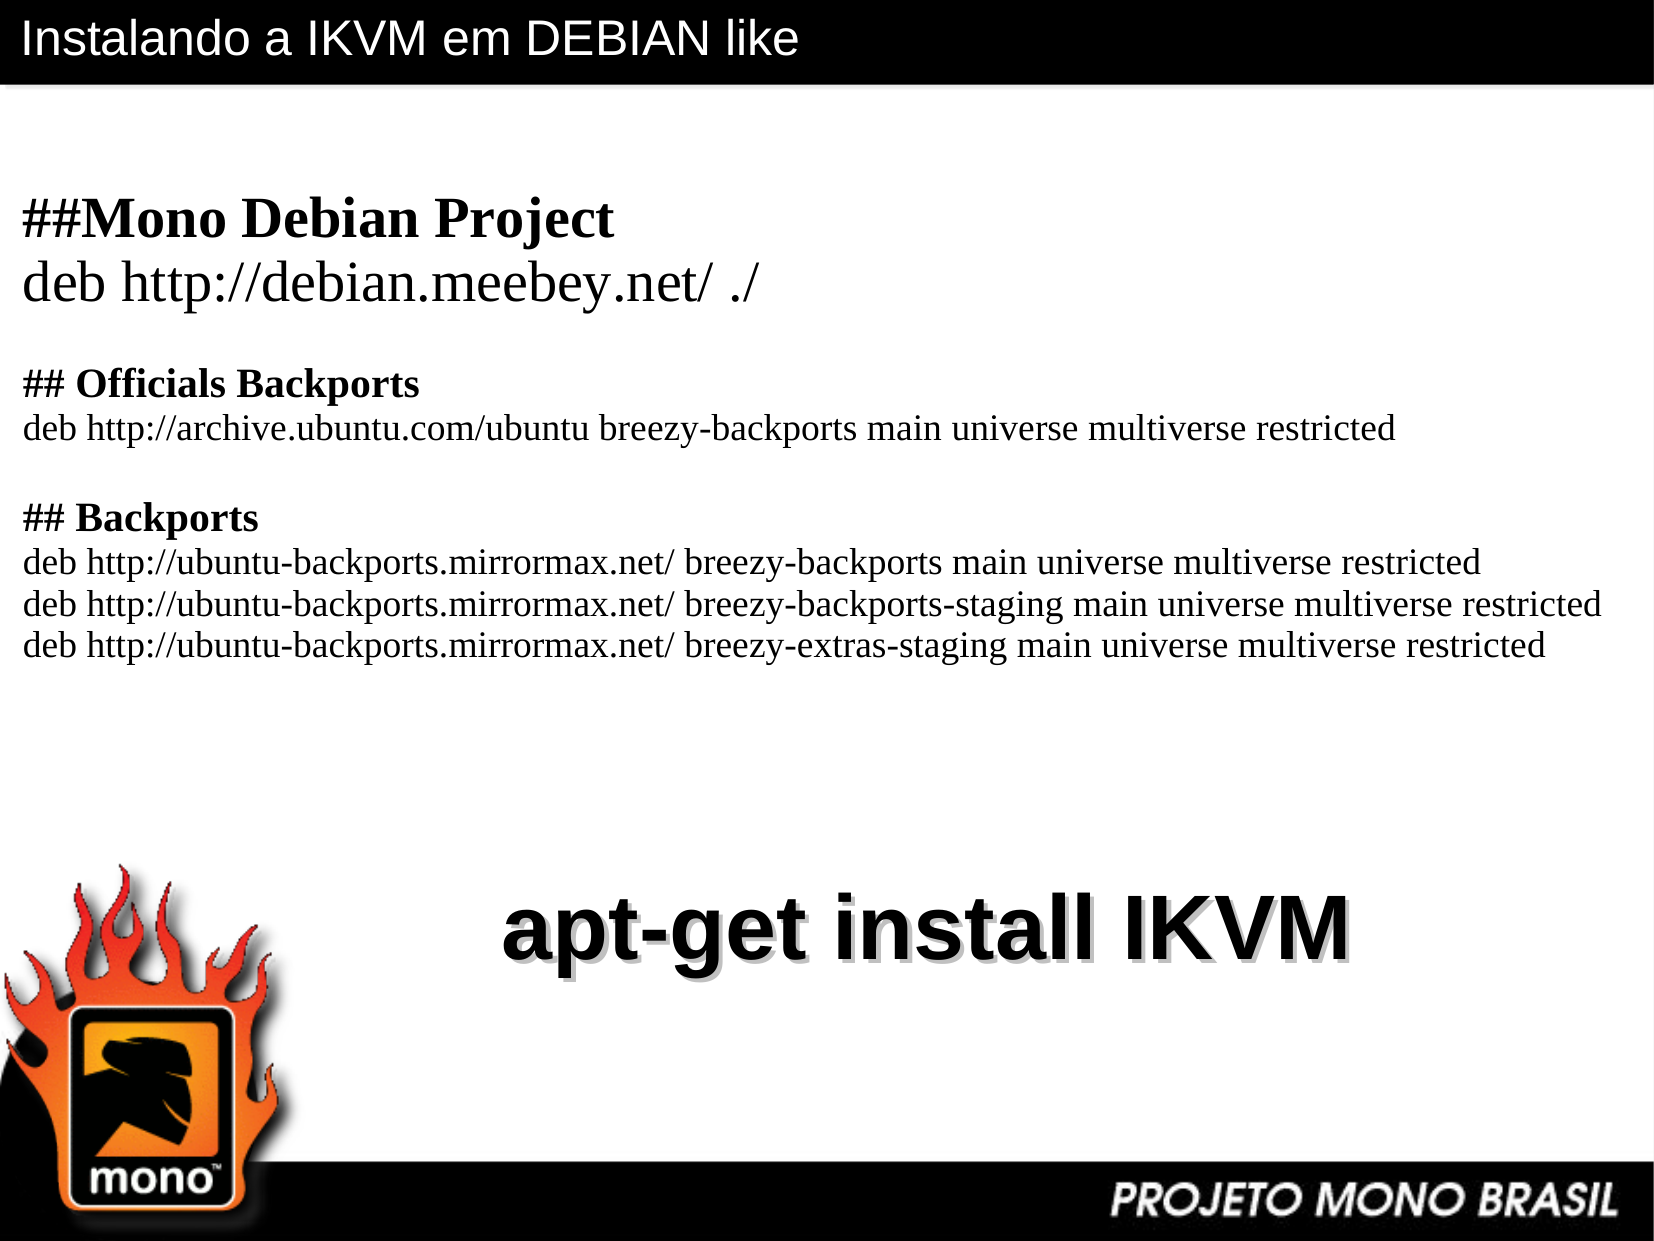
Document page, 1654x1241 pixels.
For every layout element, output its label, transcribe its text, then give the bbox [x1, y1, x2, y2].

title apt-get install IKVM [501, 919, 1392, 991]
text_box Instalando a IKVM em DEBIAN like [20, 12, 801, 66]
picture [0, 85, 1654, 1241]
picture [347, 919, 1654, 1241]
text_box ##Mono Debian Project deb http://debian.meebey.net/ ./ ## Officials Backports deb http://archive.ubuntu.com/ubuntu breezy-backports main universe multiverse restricted ## Backports deb http://ubuntu-backports.mirrormax.net/ breezy-backports main universe multiverse restricted deb http://ubuntu-backports.mirrormax.net/ breezy-backports-staging main universe multiverse restricted deb http://ubuntu-backports.mirrormax.net/ breezy-extras-staging main universe multiverse restricted [8, 177, 1654, 919]
